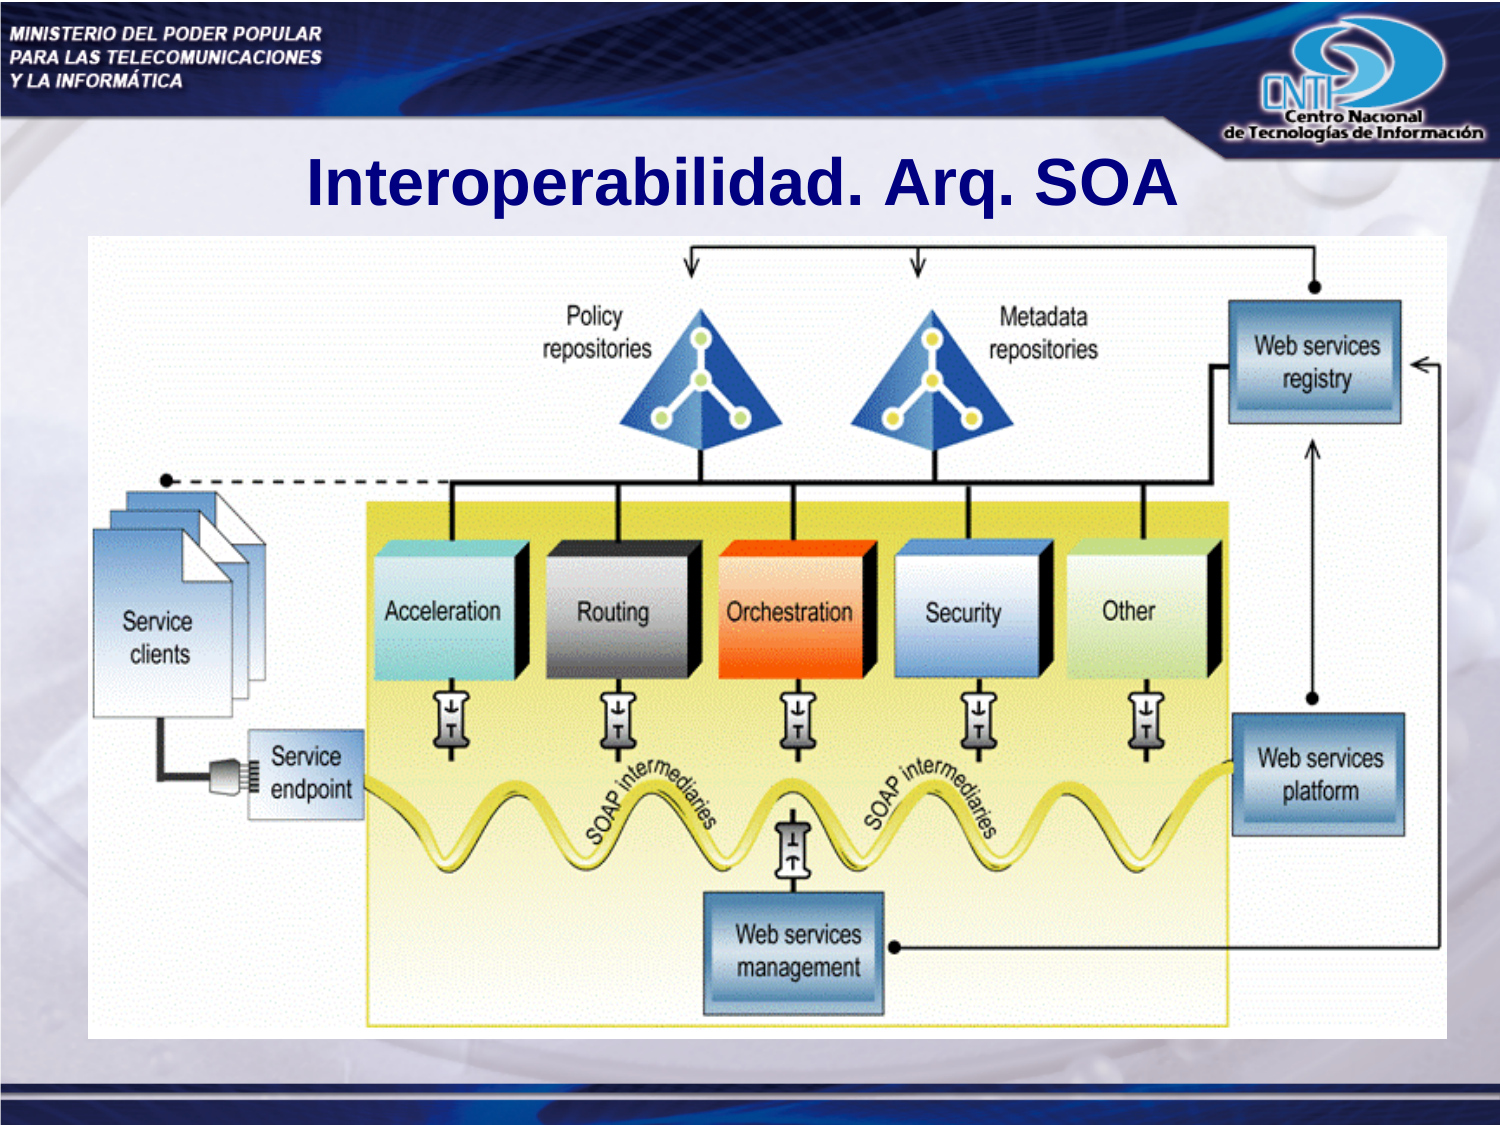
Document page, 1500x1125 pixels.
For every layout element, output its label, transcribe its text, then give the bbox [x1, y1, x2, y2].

title Interoperabilidad. Arq. SOA [172, 103, 1329, 236]
picture [0, 2, 1500, 1125]
